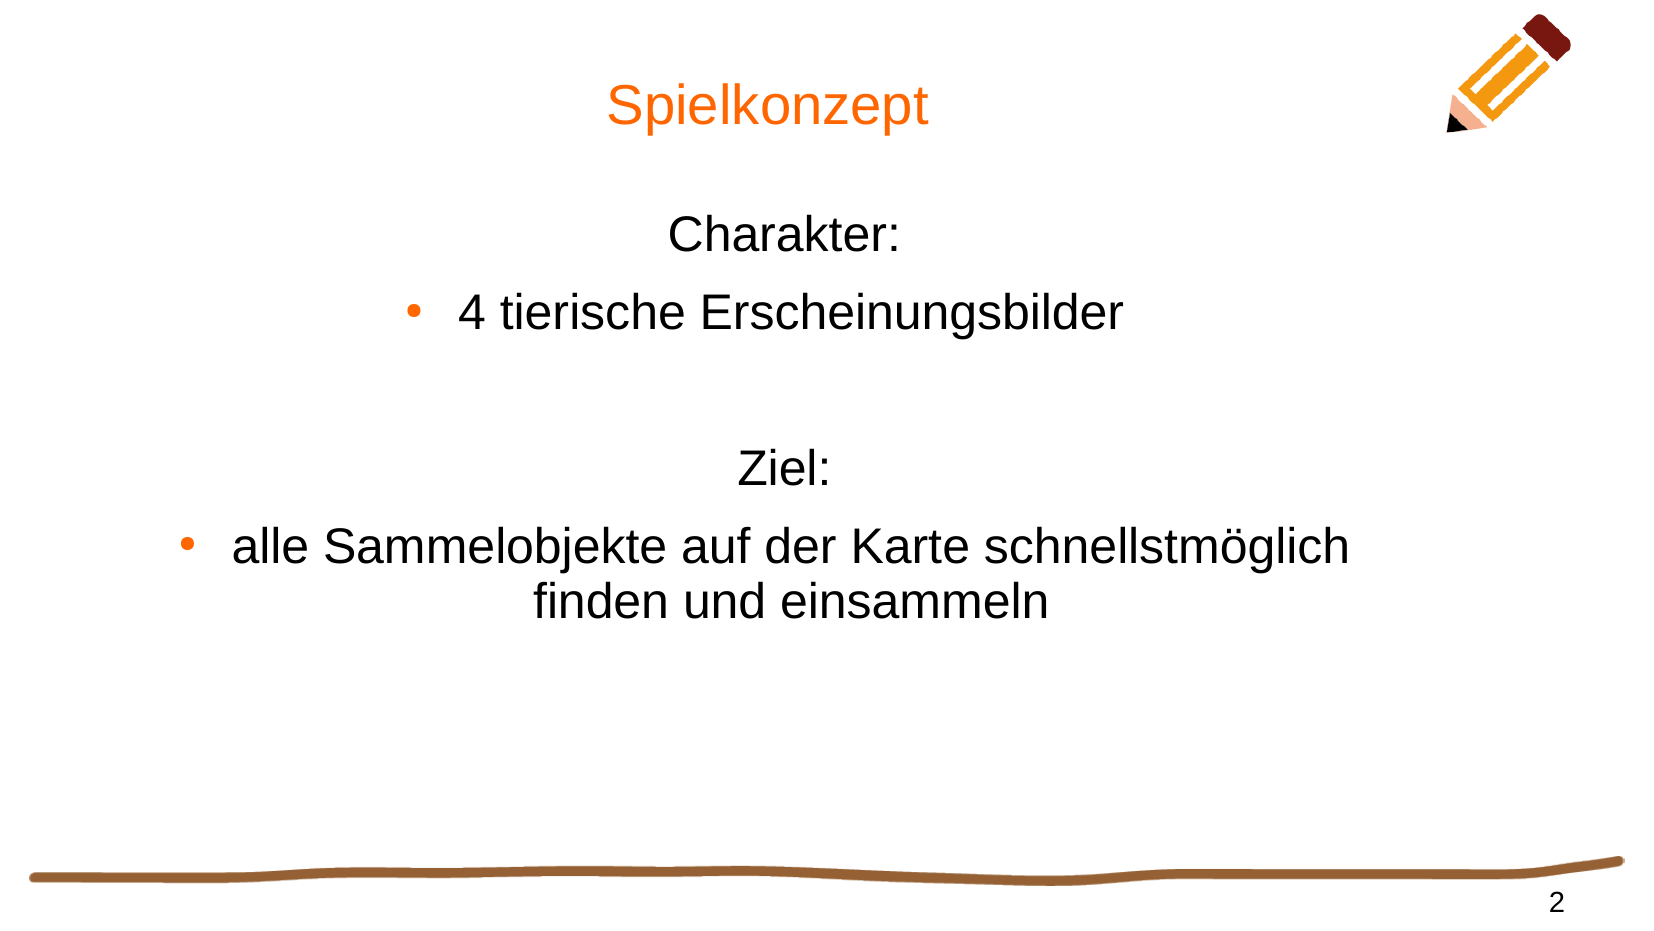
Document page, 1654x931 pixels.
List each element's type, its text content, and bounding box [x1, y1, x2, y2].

picture [29, 856, 1625, 886]
list Charakter: 4 tierische Erscheinungsbilder Ziel: alle Sammelobjekte auf der Karte schnellstmöglich finden und einsammeln [17, 206, 1495, 857]
picture [1446, 14, 1571, 133]
title Spielkonzept [88, 53, 1447, 157]
